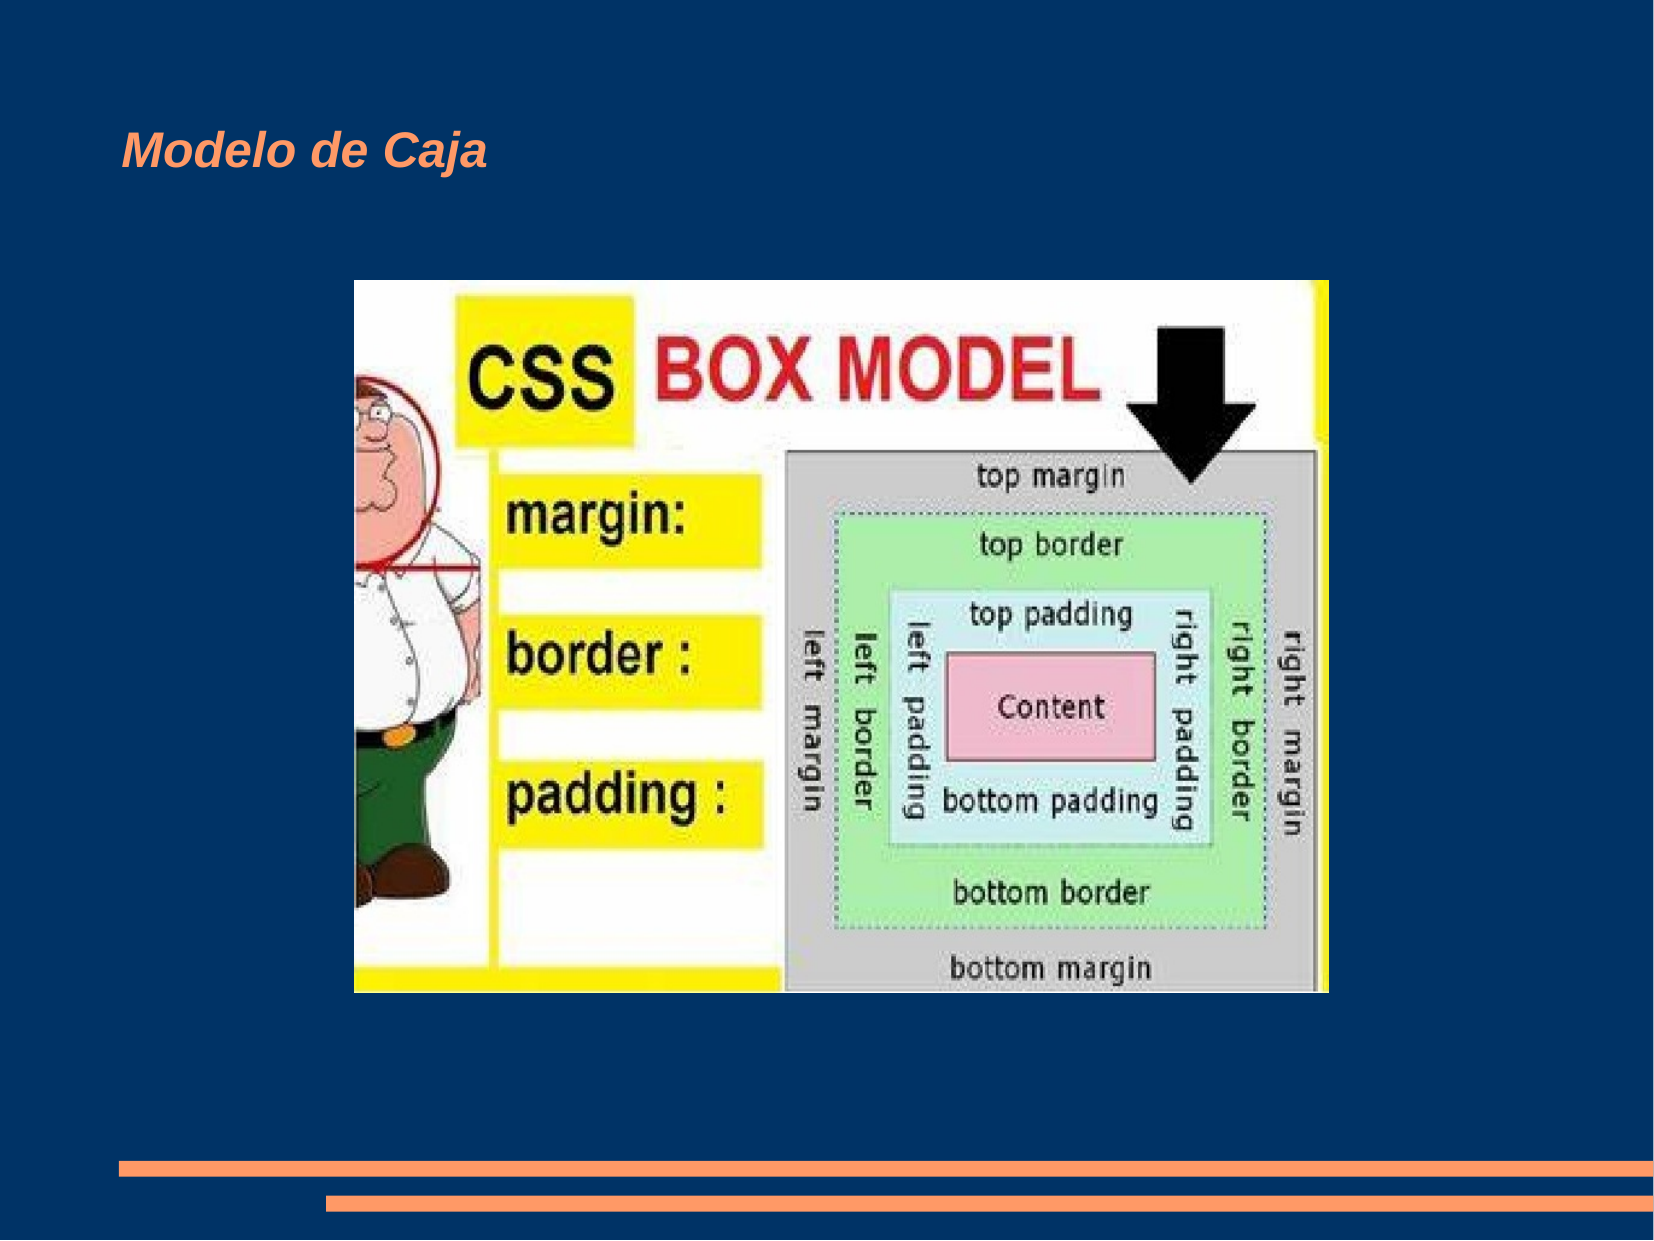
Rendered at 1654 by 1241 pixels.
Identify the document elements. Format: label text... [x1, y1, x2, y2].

title Modelo de Caja [121, 46, 1534, 254]
picture [354, 280, 1329, 993]
